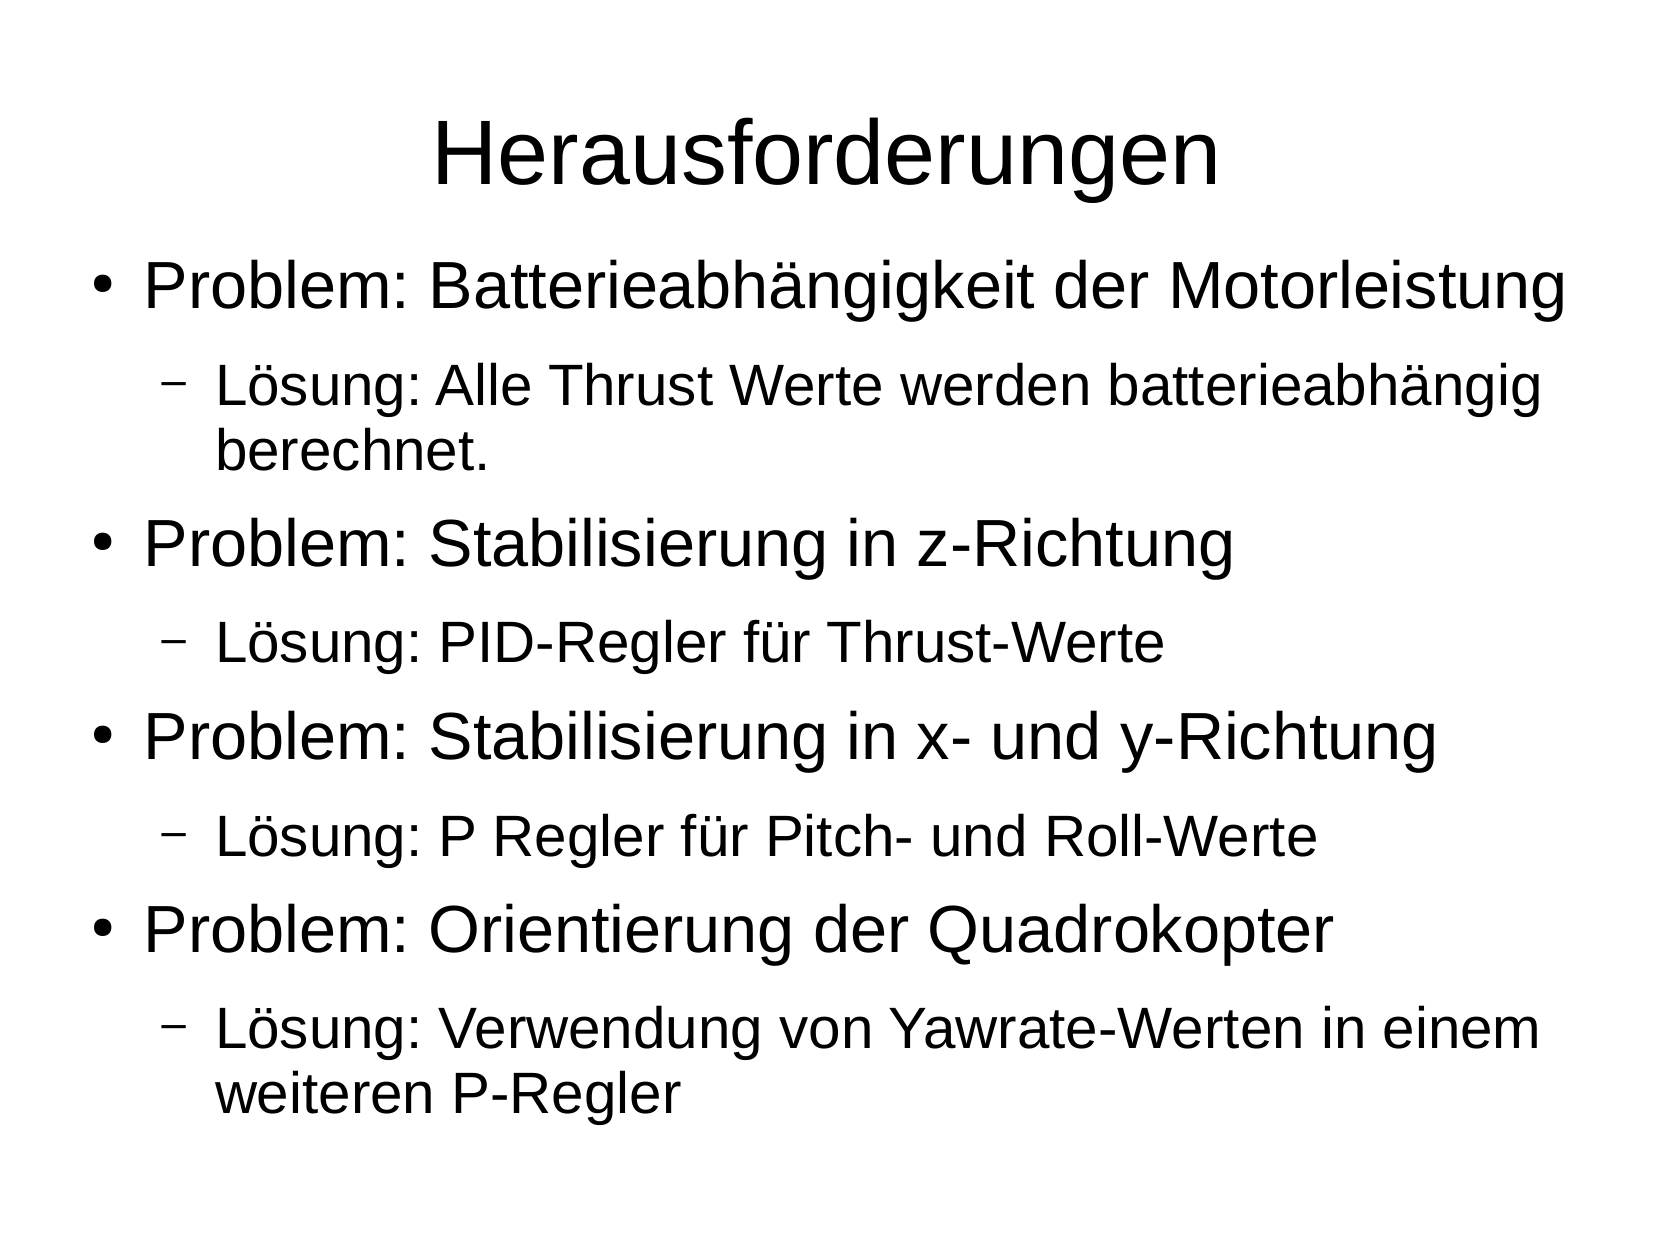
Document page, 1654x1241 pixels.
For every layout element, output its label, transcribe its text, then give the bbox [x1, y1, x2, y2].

title Herausforderungen [82, 49, 1571, 248]
list Problem: Batterieabhängigkeit der Motorleistung Lösung: Alle Thrust Werte werden batterieabhängig berechnet. Problem: Stabilisierung in z-Richtung Lösung: PID-Regler für Thrust-Werte Problem: Stabilisierung in x- und y-Richtung Lösung: P Regler für Pitch- und Roll-Werte Problem: Orientierung der Quadrokopter Lösung: Verwendung von Yawrate-Werten in einem weiteren P-Regler [73, 248, 1597, 1169]
